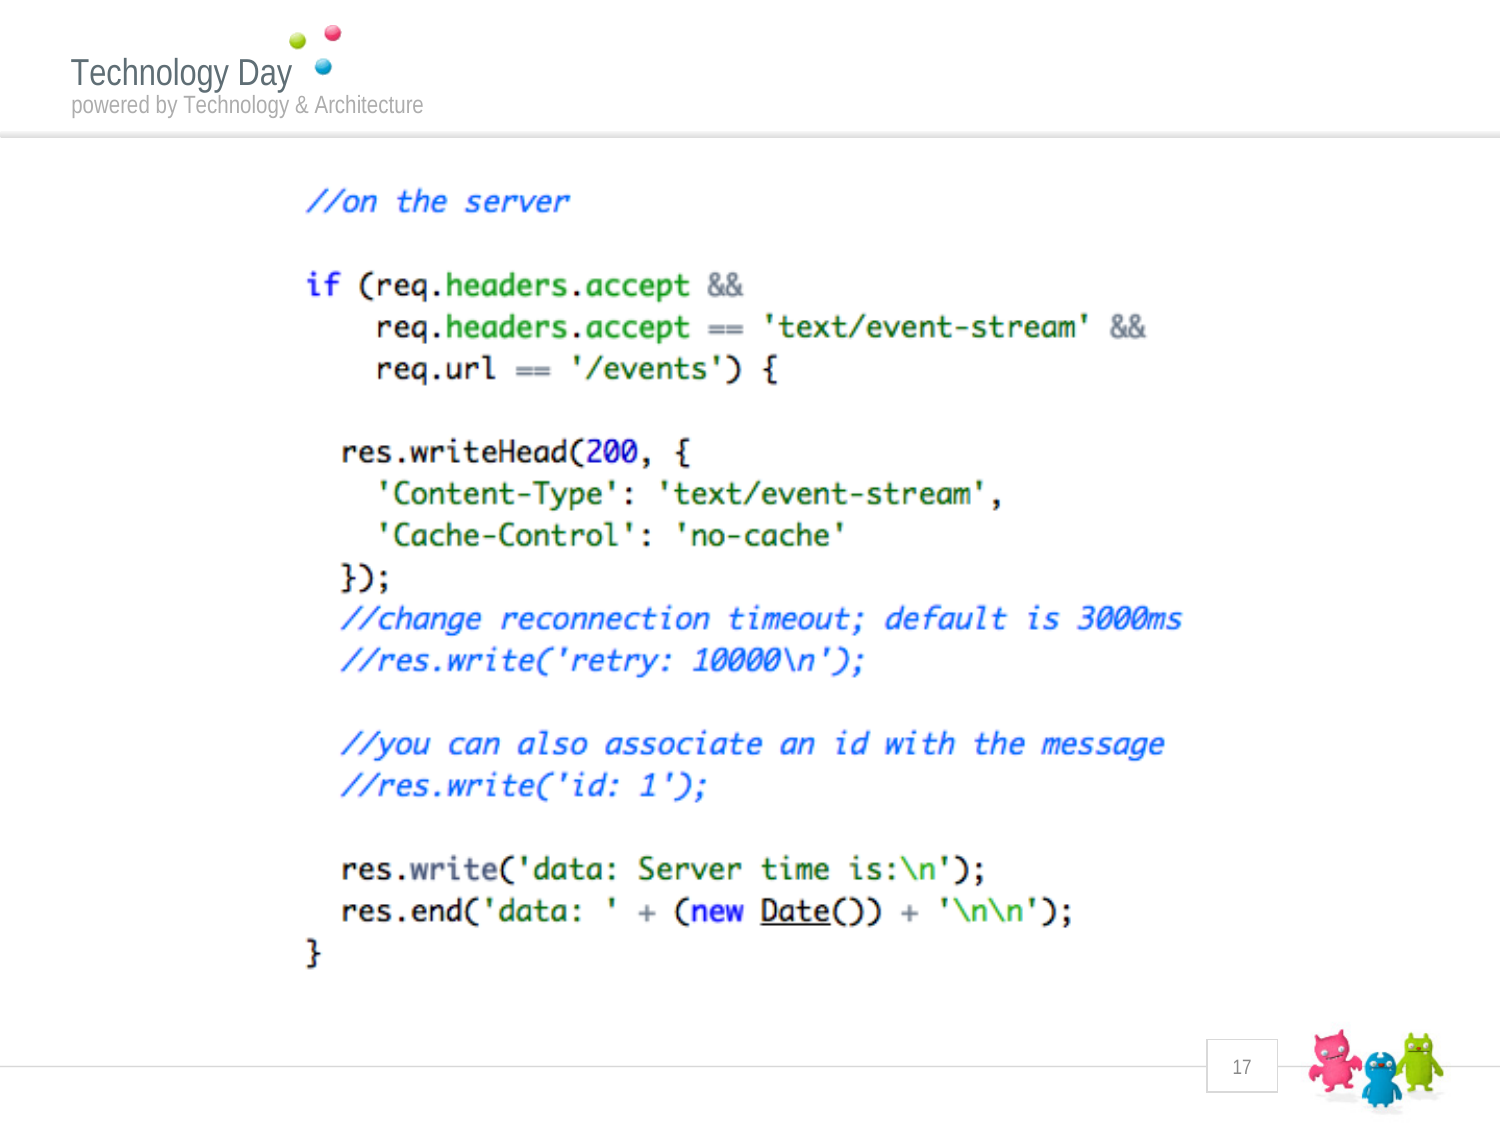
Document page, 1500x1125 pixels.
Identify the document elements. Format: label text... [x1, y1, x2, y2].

picture [304, 173, 1196, 976]
text_box <number> [1206, 1039, 1278, 1093]
picture [0, 1012, 1500, 1125]
